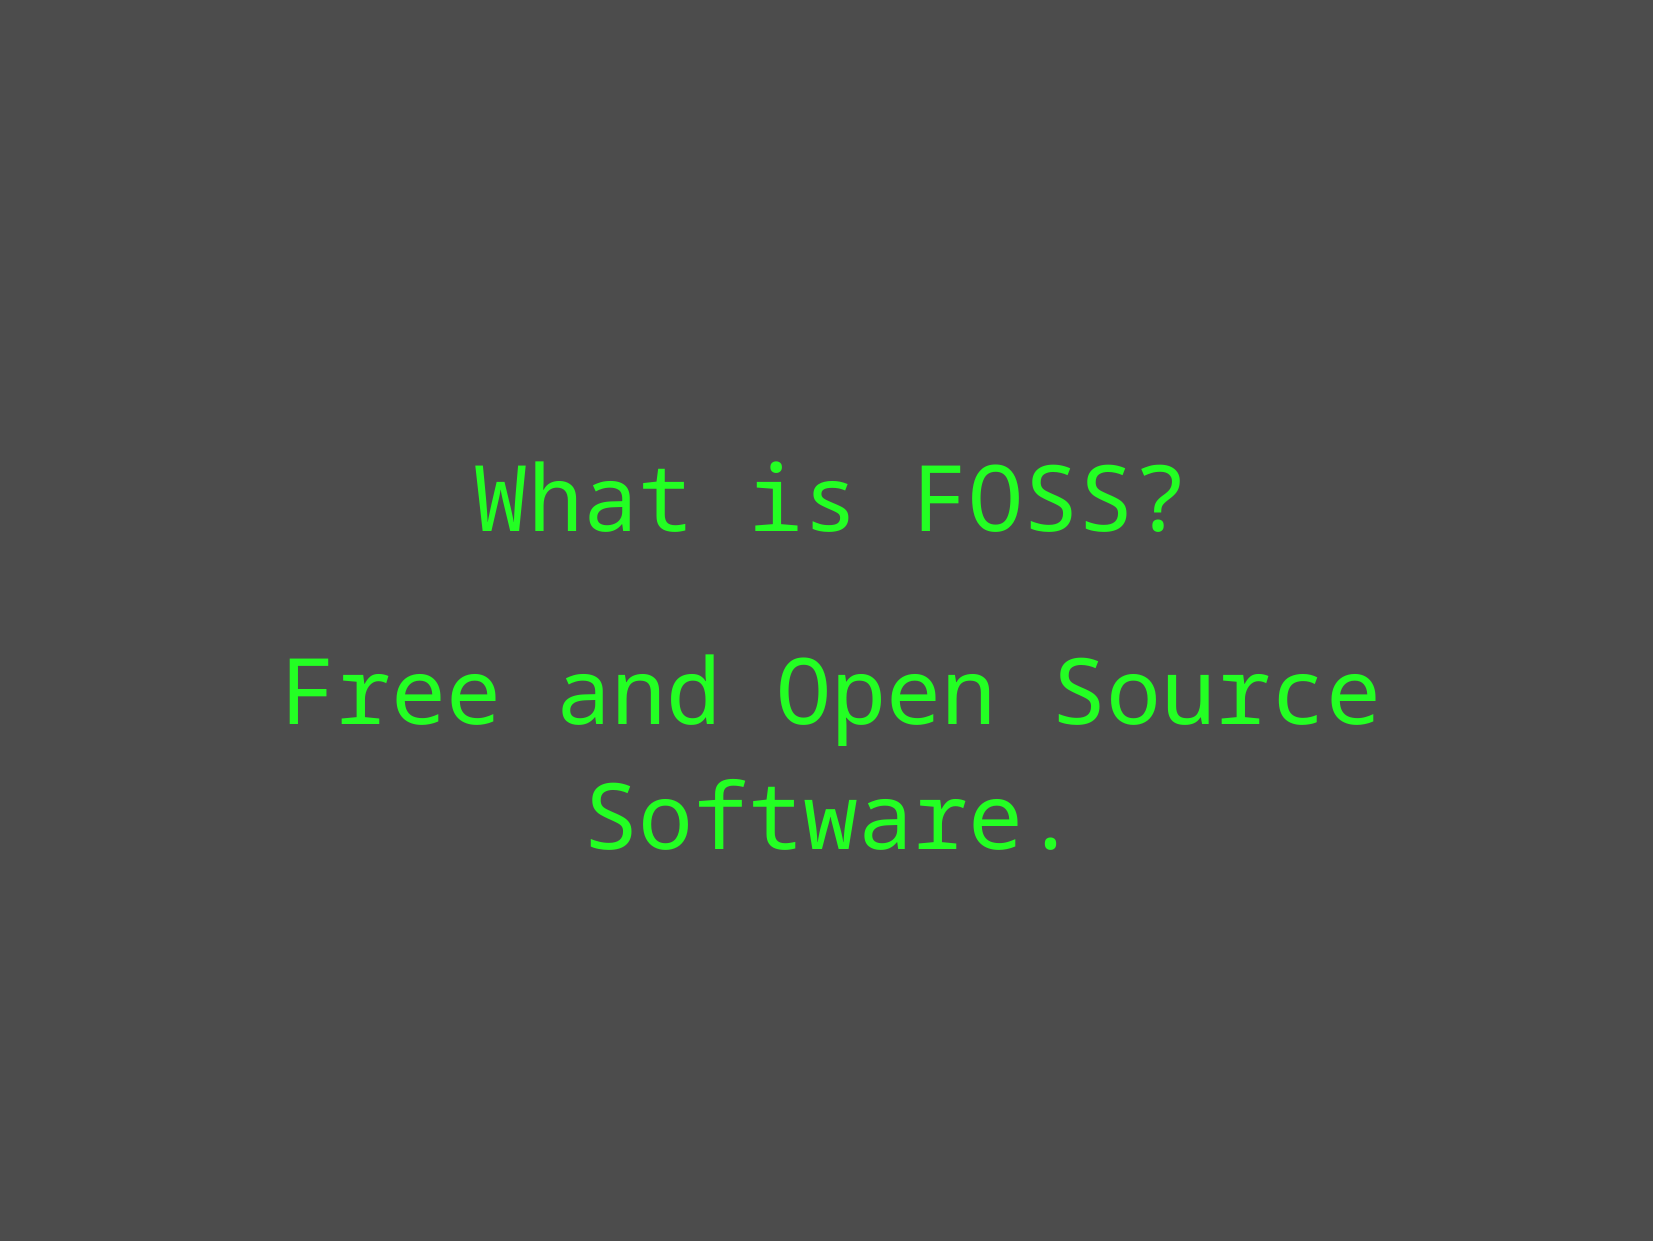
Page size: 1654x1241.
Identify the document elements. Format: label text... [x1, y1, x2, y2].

title What is FOSS? [87, 392, 1576, 601]
title Free and Open Source Software. [87, 647, 1576, 856]
